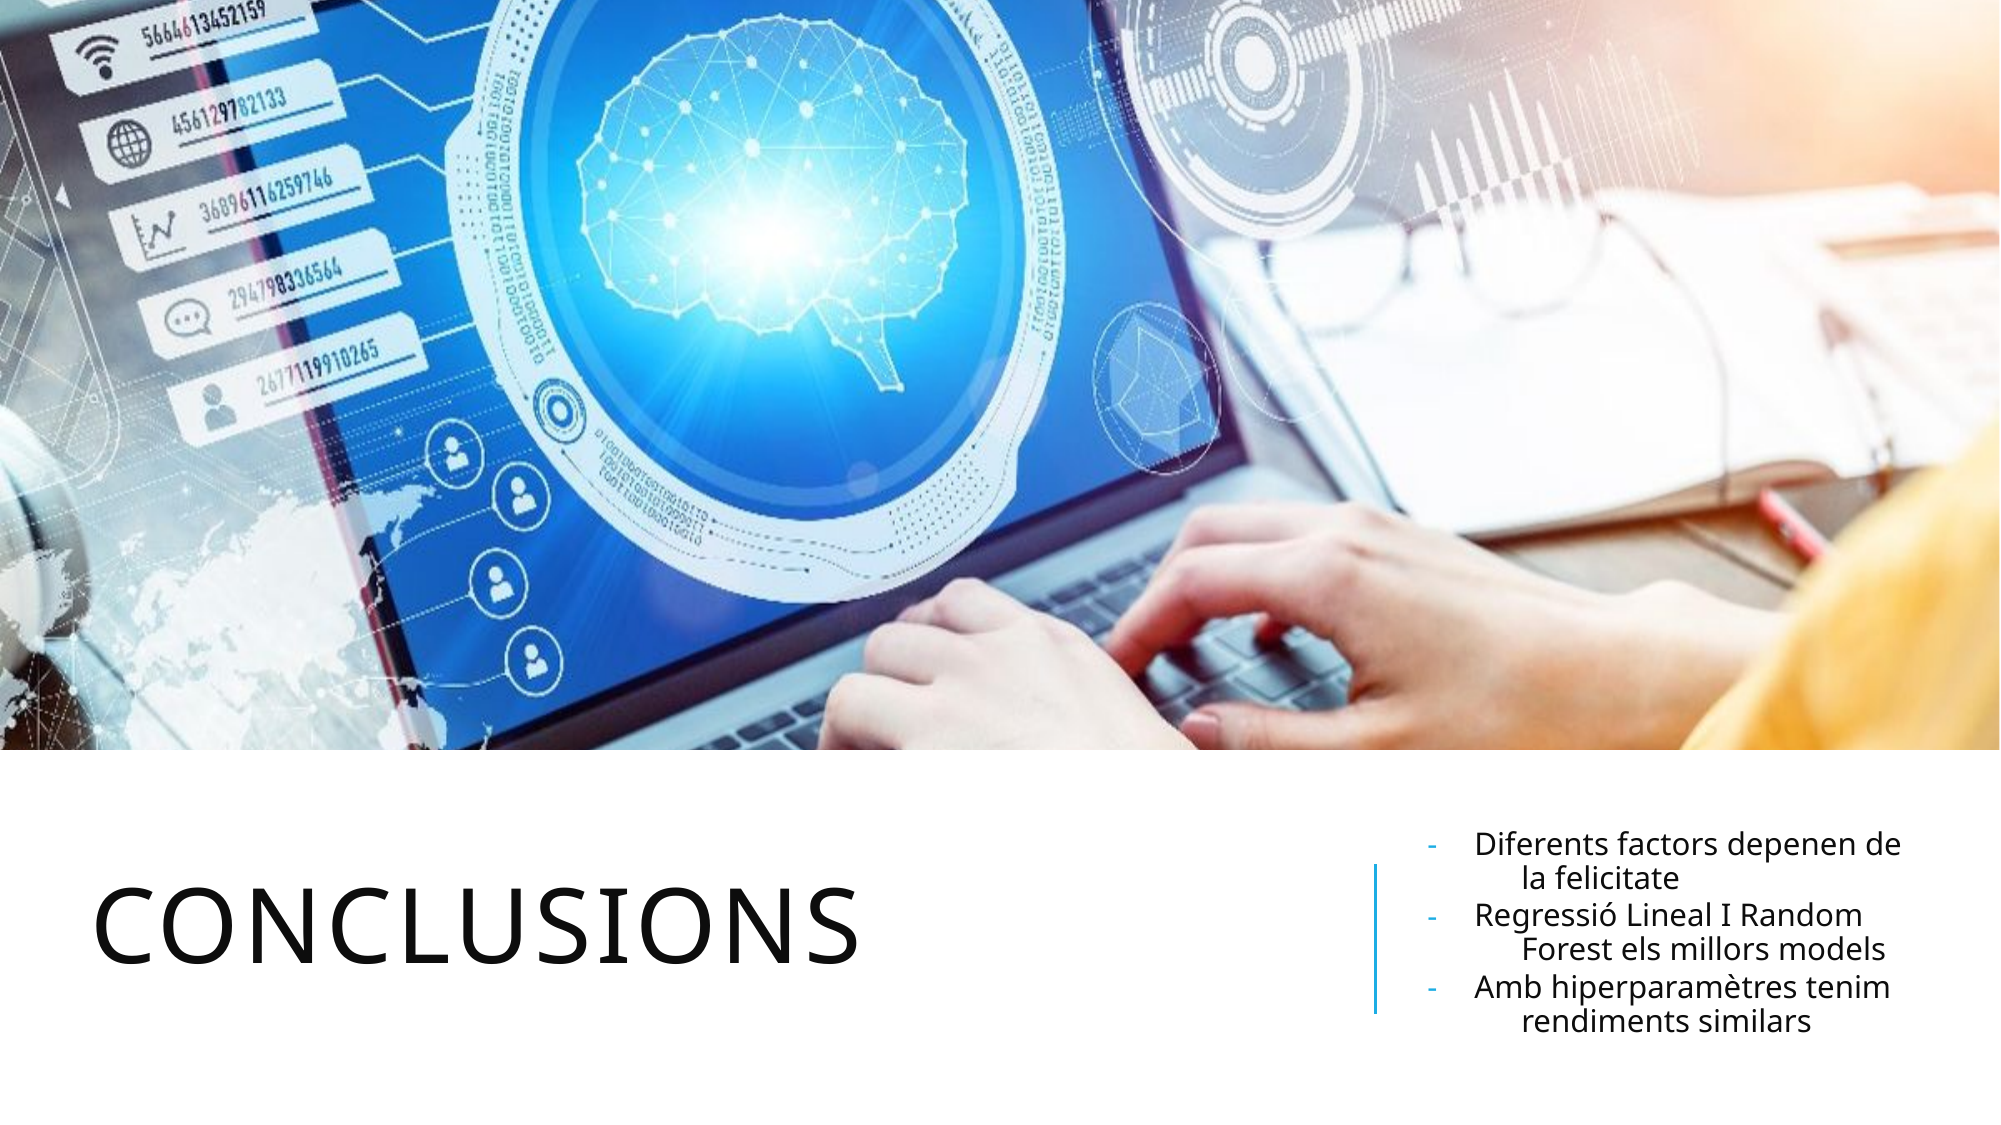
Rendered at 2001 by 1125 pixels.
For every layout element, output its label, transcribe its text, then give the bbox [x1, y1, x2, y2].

picture [0, 0, 2000, 751]
title conclusions [75, 813, 1351, 1054]
list Diferents factors depenen de la felicitate Regressió Lineal I Random Forest els millors models Amb hiperparamètres tenim rendiments similars [1412, 813, 1938, 1054]
